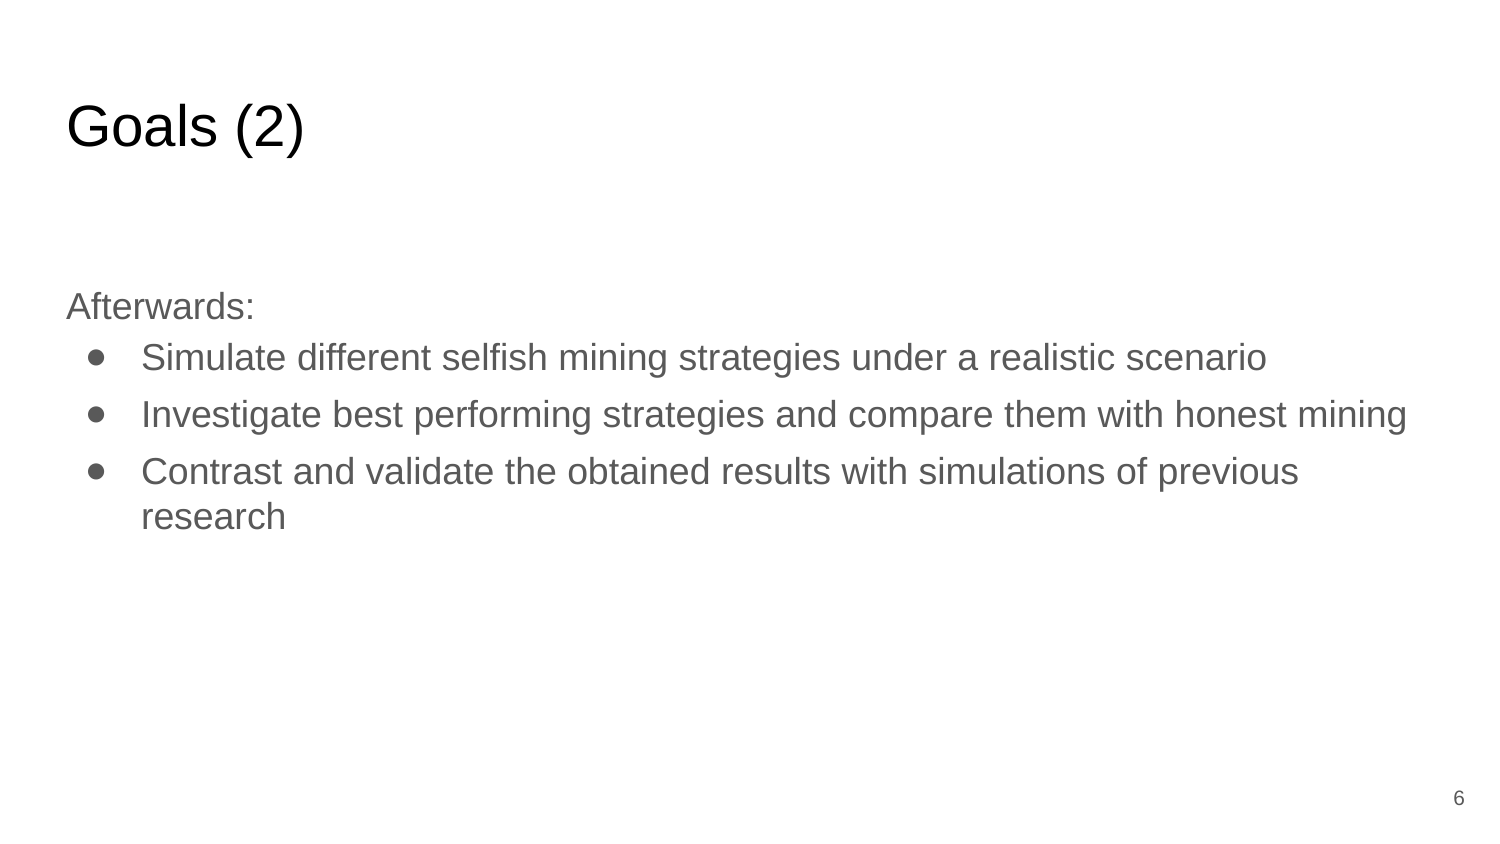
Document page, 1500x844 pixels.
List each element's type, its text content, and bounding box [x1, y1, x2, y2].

list Afterwards: Simulate different selfish mining strategies under a realistic scenario Investigate best performing strategies and compare them with honest mining Contrast and validate the obtained results with simulations of previous research [51, 189, 1449, 750]
title Goals (2) [51, 72, 1449, 167]
